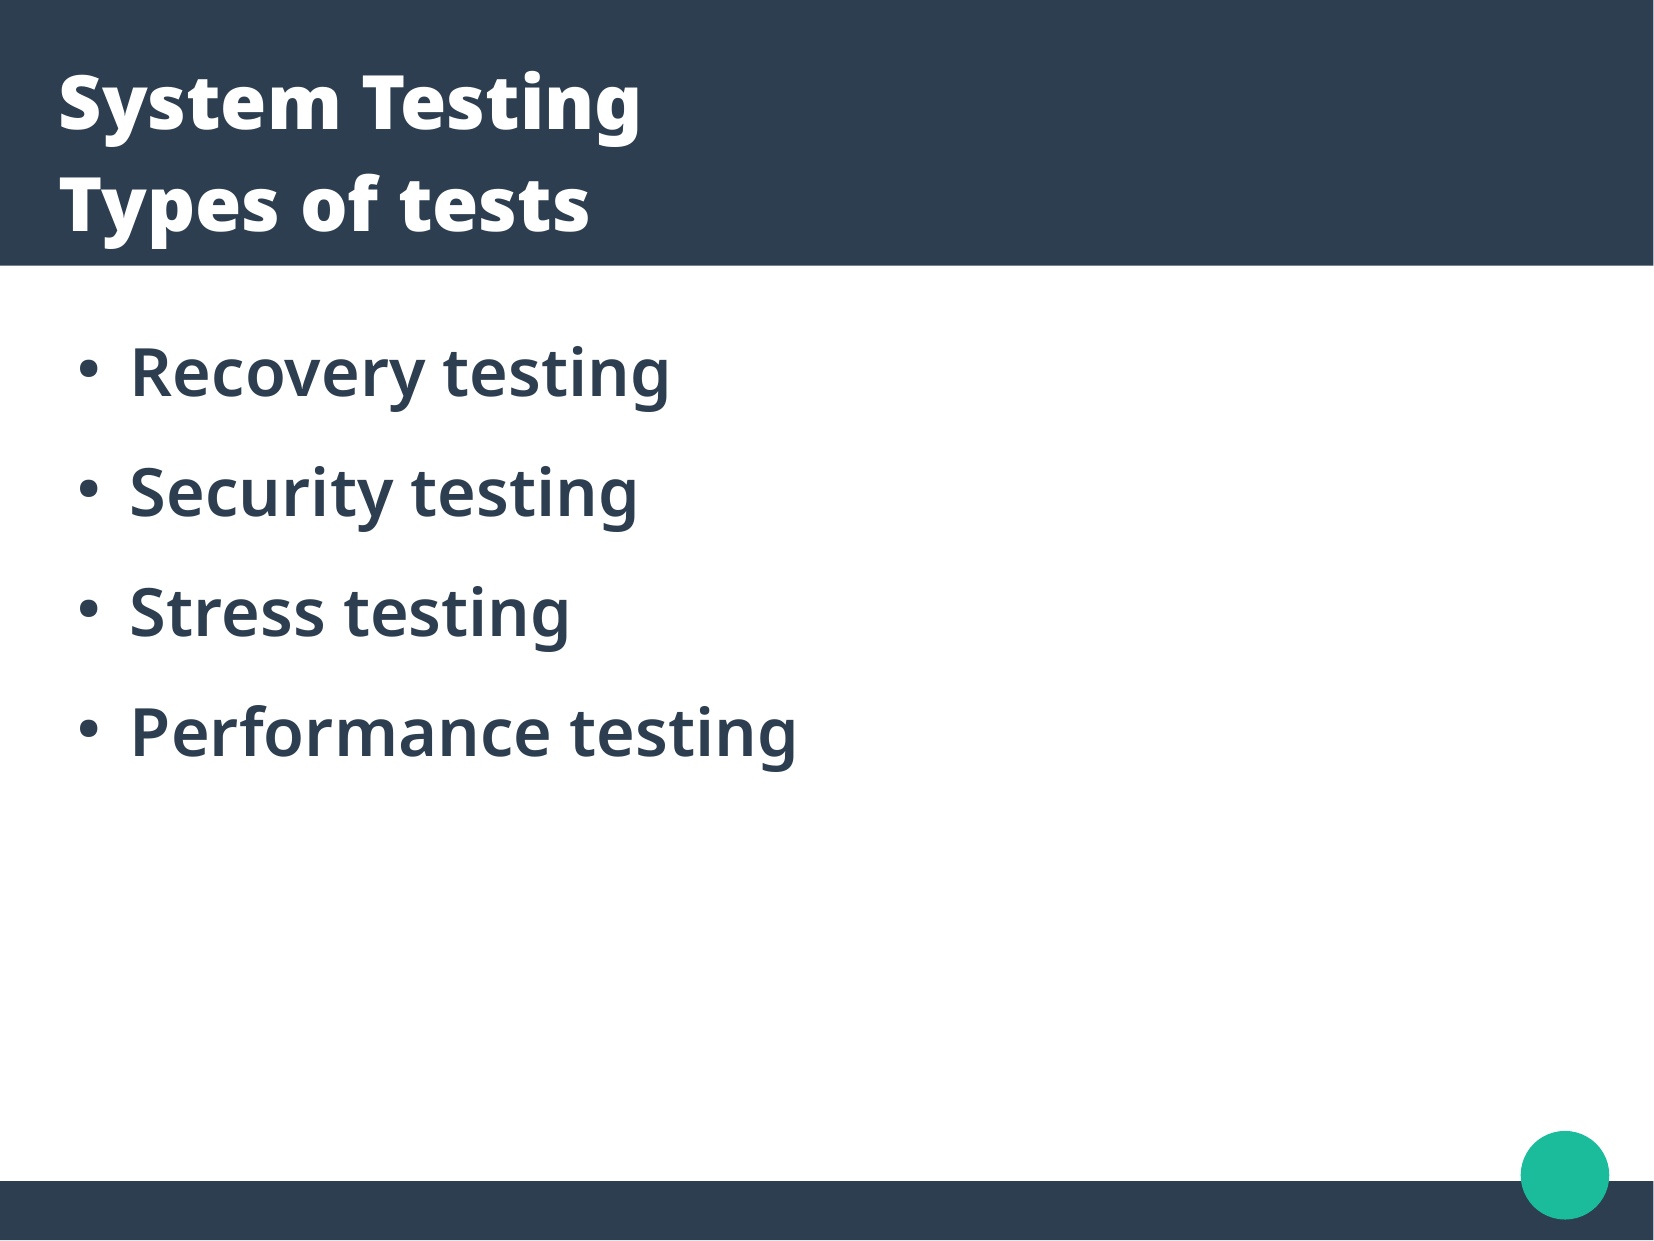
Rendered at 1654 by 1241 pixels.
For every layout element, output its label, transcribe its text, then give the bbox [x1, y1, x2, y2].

title System Testing Types of tests [59, 49, 1595, 207]
list Recovery testing Security testing Stress testing Performance testing [59, 324, 1595, 1152]
